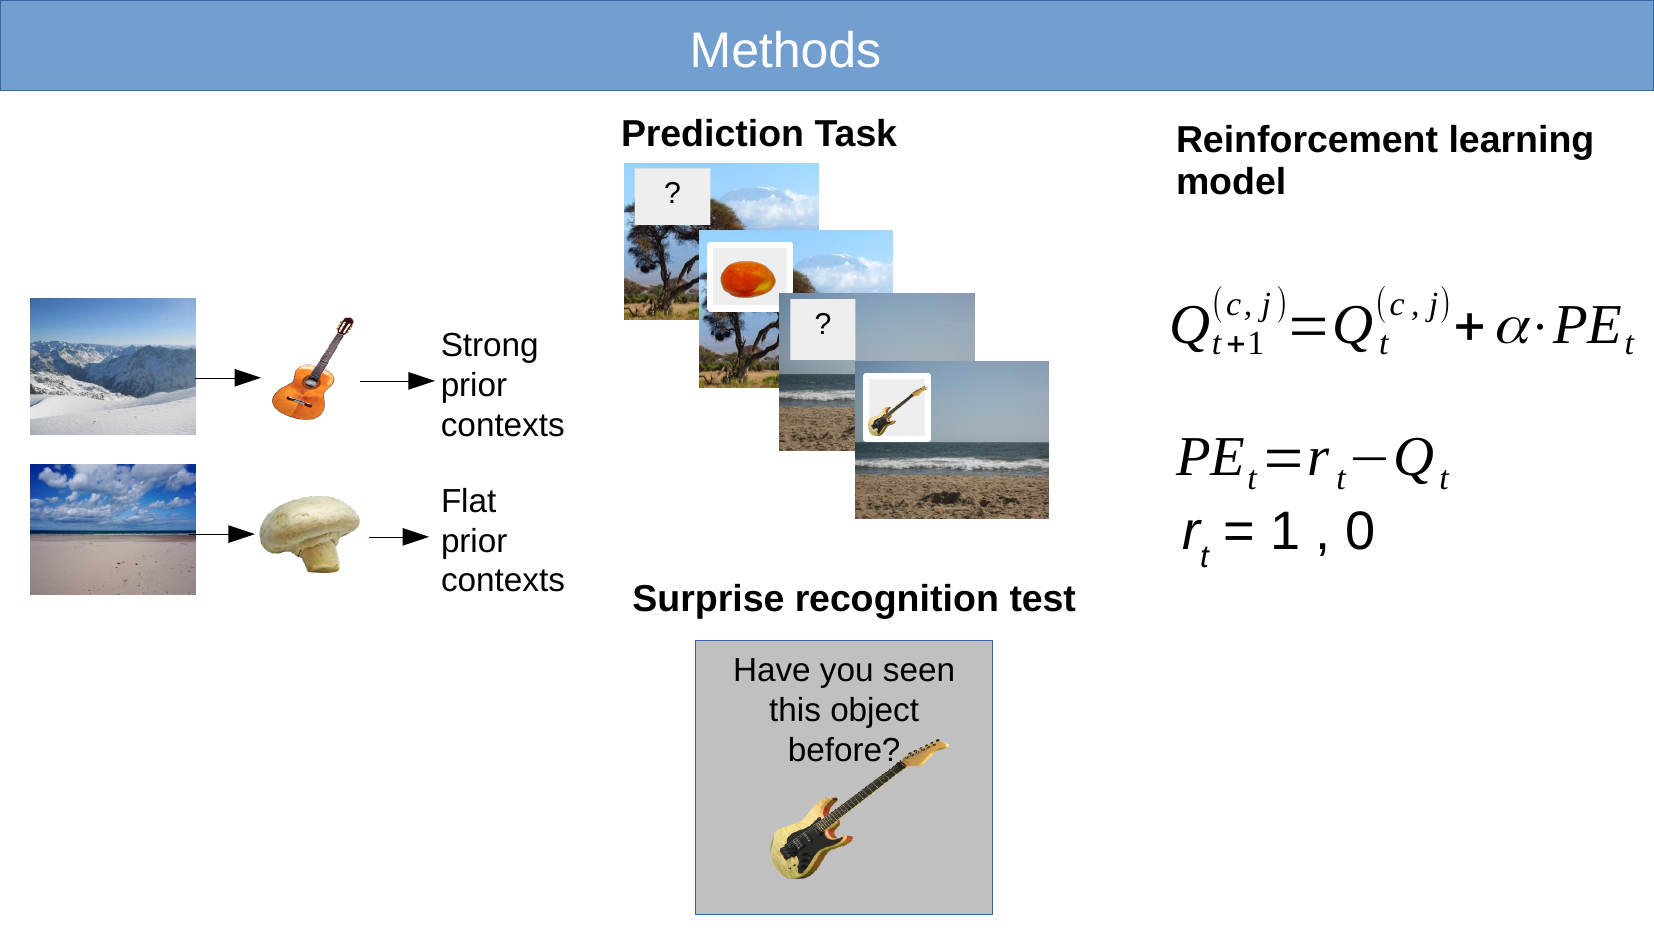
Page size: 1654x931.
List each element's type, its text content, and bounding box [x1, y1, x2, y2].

text_box Surprise recognition test [617, 570, 1098, 627]
chart [1158, 426, 1464, 497]
text_box [834, 711, 844, 719]
text_box Have you seen this object before? [695, 636, 993, 711]
text_box Methods [674, 15, 897, 86]
text_box [695, 711, 993, 915]
text_box Flat prior contexts [423, 467, 586, 565]
text_box Prediction Task [606, 105, 1087, 162]
picture [770, 739, 949, 880]
text_box rt = 1 , 0 [1158, 492, 1392, 582]
text_box Strong prior contexts [423, 312, 615, 403]
picture [624, 163, 1049, 519]
text_box ? [634, 168, 711, 225]
text_box [853, 711, 862, 719]
text_box ? [790, 299, 856, 360]
picture [30, 298, 196, 436]
chart [1155, 283, 1651, 364]
picture [30, 464, 196, 596]
picture [792, 745, 801, 759]
text_box Reinforcement learning model [1161, 110, 1654, 210]
text_box [710, 244, 791, 309]
text_box [866, 375, 929, 439]
text_box [0, 0, 1654, 91]
picture [253, 489, 366, 580]
picture [270, 315, 354, 421]
